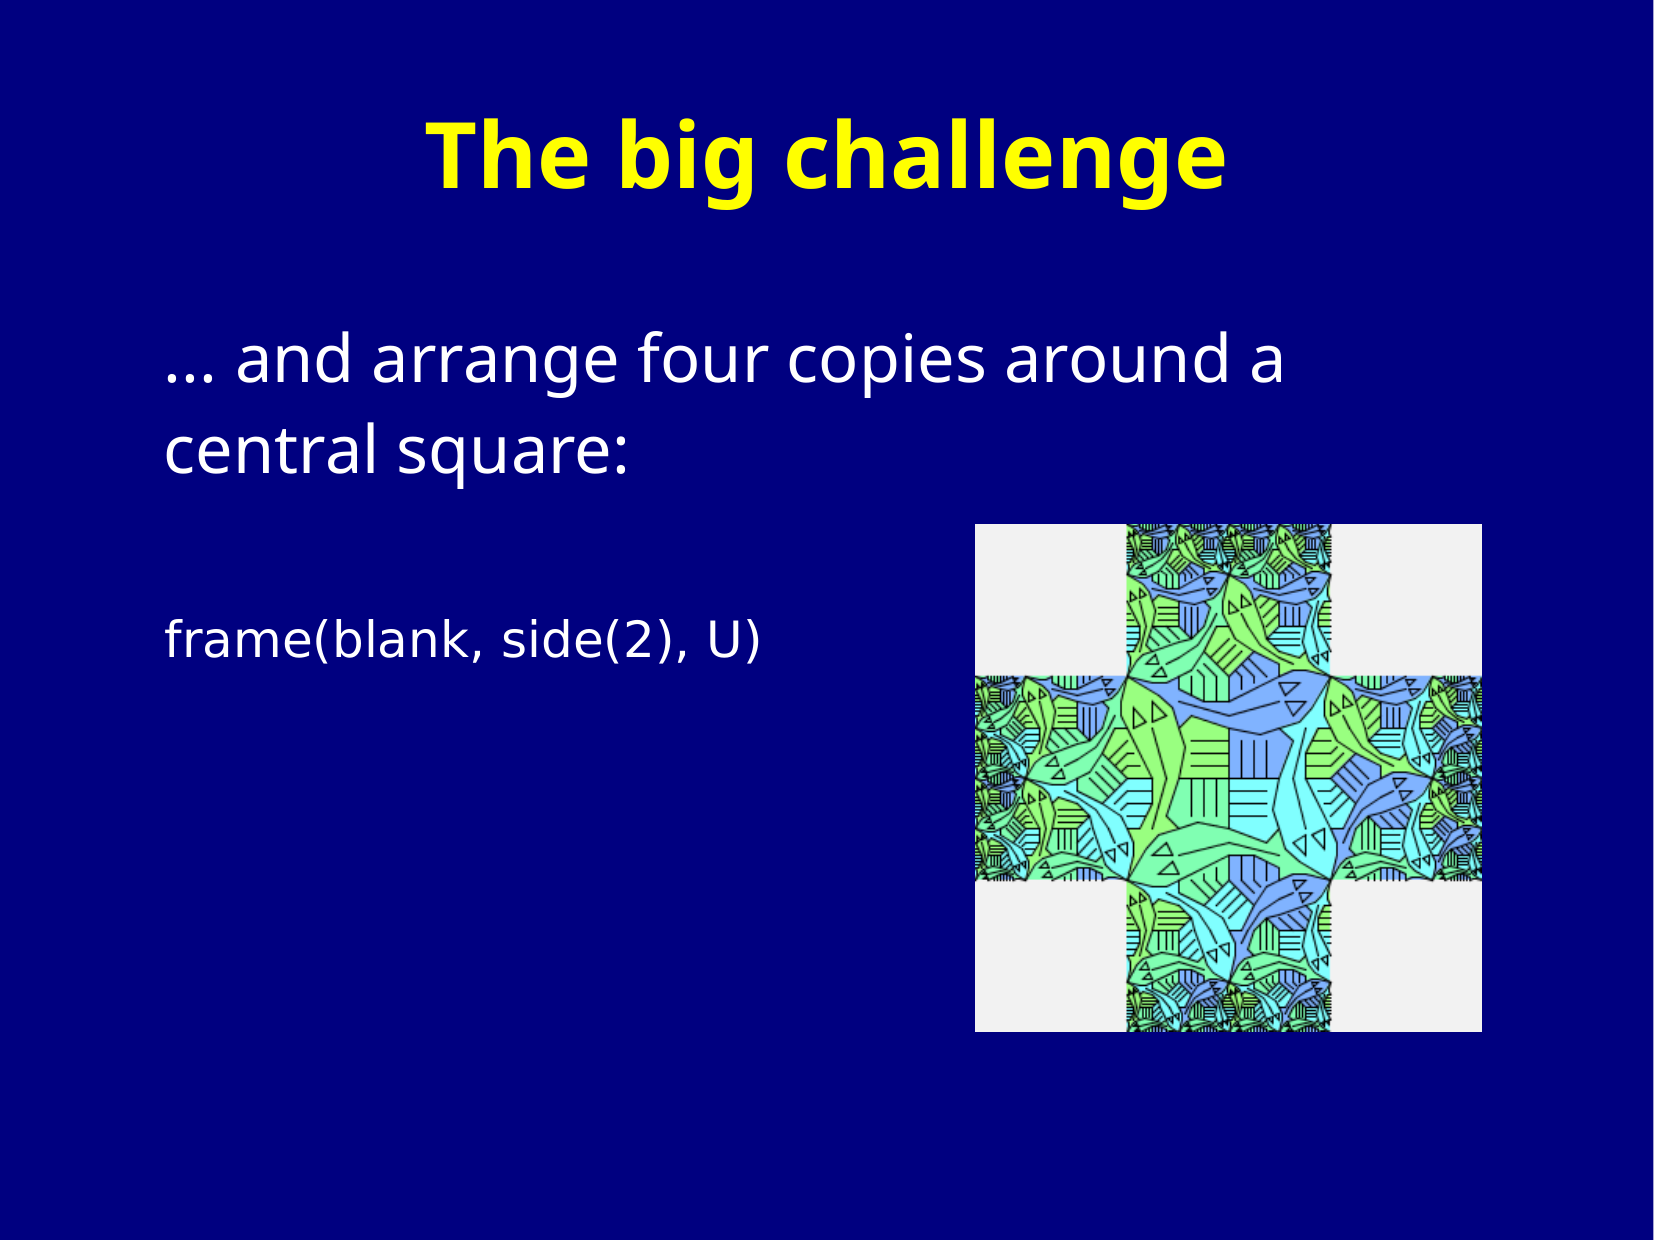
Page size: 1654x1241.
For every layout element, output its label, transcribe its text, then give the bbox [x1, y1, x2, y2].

text_box frame(blank, side(2), U) [150, 603, 938, 677]
picture [975, 524, 1482, 1032]
text_box ... and arrange four copies around a central square: [149, 303, 1348, 475]
title The big challenge [82, 56, 1571, 250]
